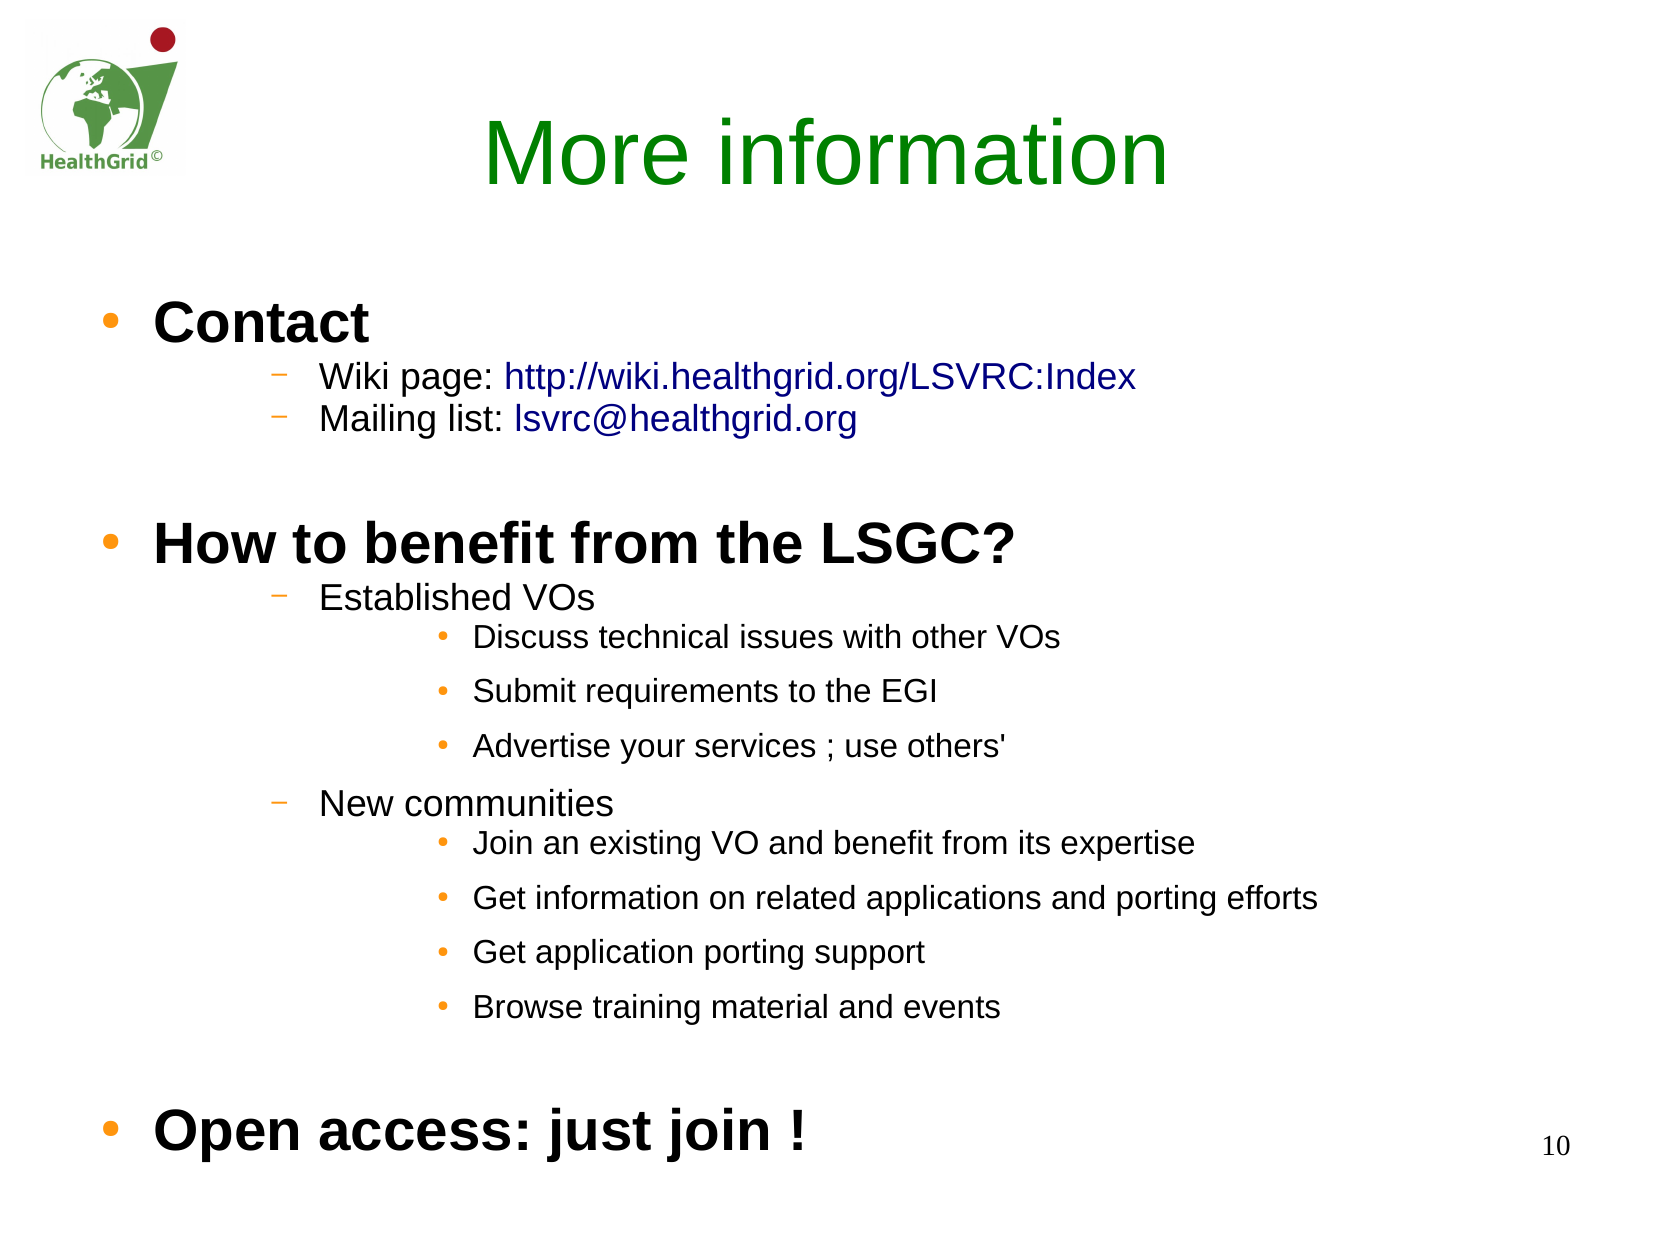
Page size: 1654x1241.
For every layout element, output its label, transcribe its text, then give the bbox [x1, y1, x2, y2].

title More information [82, 56, 1571, 250]
picture [25, 19, 186, 176]
list Contact Wiki page: http://wiki.healthgrid.org/LSVRC:Index Mailing list: lsvrc@healthgrid.org How to benefit from the LSGC? Established VOs Discuss technical issues with other VOs Submit requirements to the EGI Advertise your services ; use others' New communities Join an existing VO and benefit from its expertise Get information on related applications and porting efforts Get application porting support Browse training material and events Open access: just join ! [82, 290, 1571, 1163]
